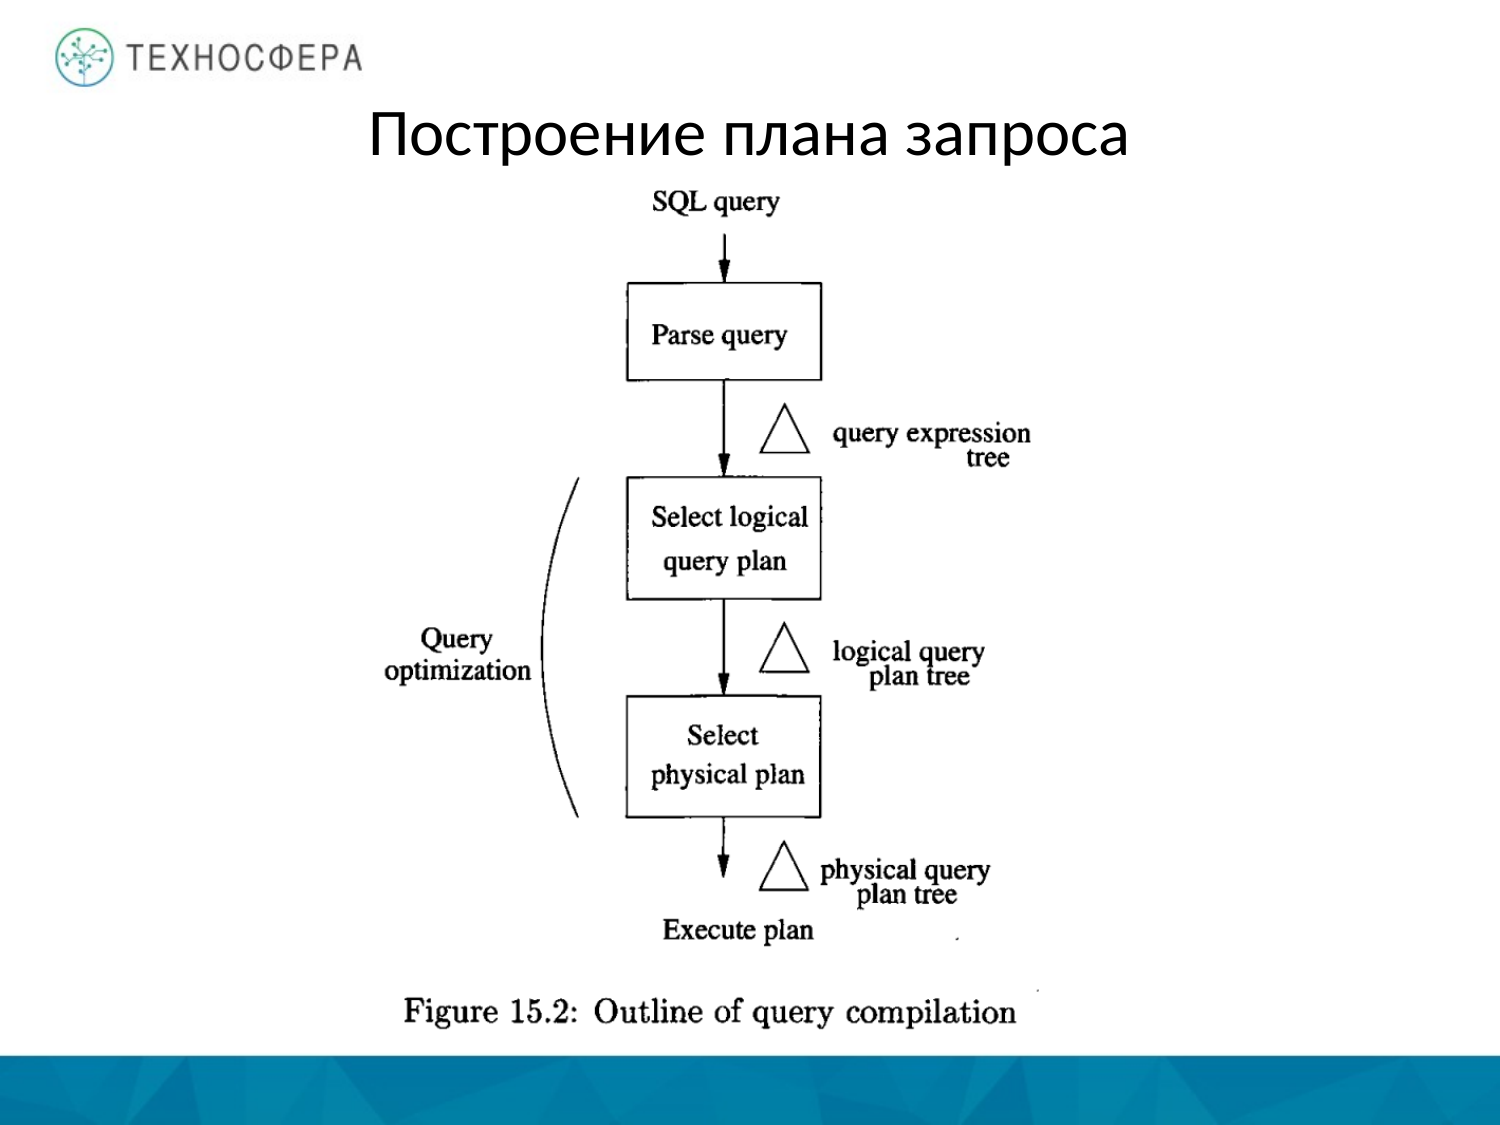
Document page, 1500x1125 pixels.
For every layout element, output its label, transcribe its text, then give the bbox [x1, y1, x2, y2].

title Построение плана запроса [75, 45, 1425, 233]
picture [0, 0, 1500, 1057]
